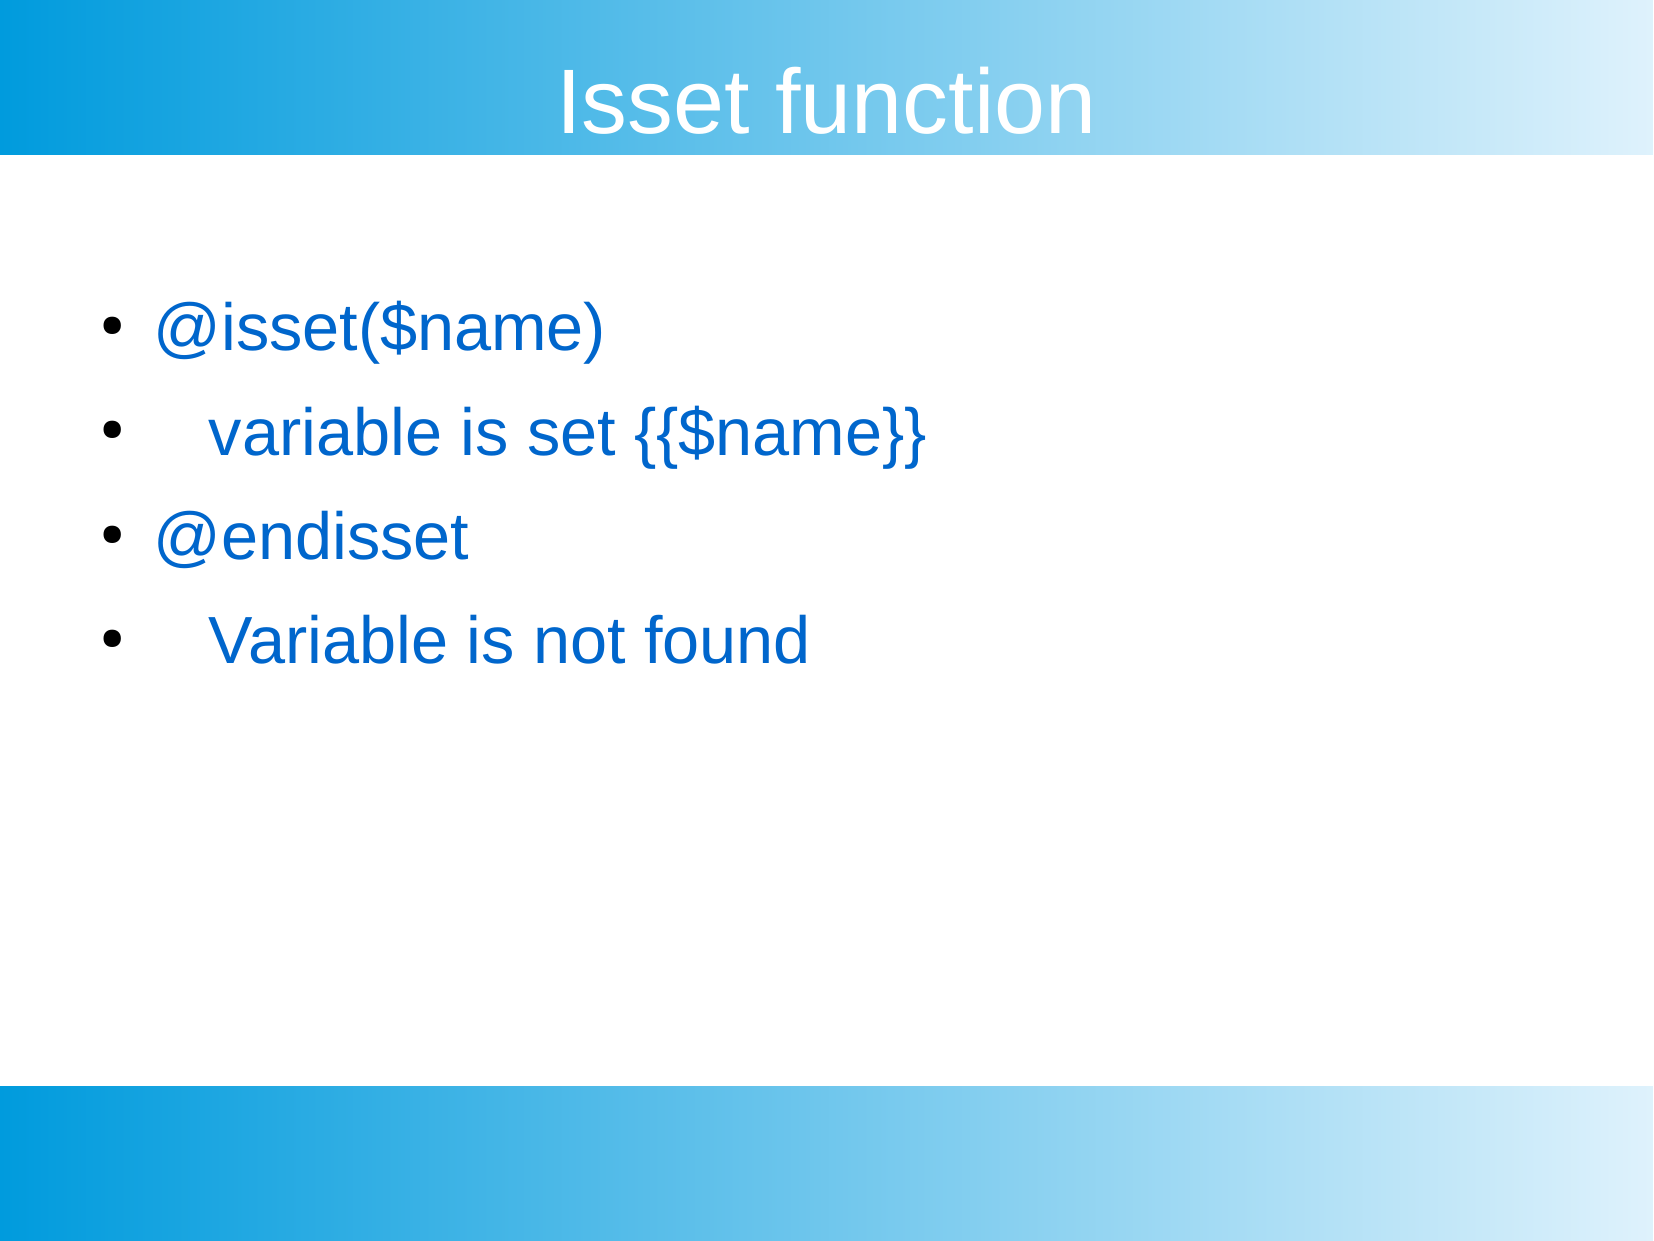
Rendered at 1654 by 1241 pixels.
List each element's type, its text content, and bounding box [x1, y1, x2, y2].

list @isset($name) variable is set {{$name}} @endisset Variable is not found [82, 290, 1571, 1010]
title Isset function [82, 49, 1571, 155]
